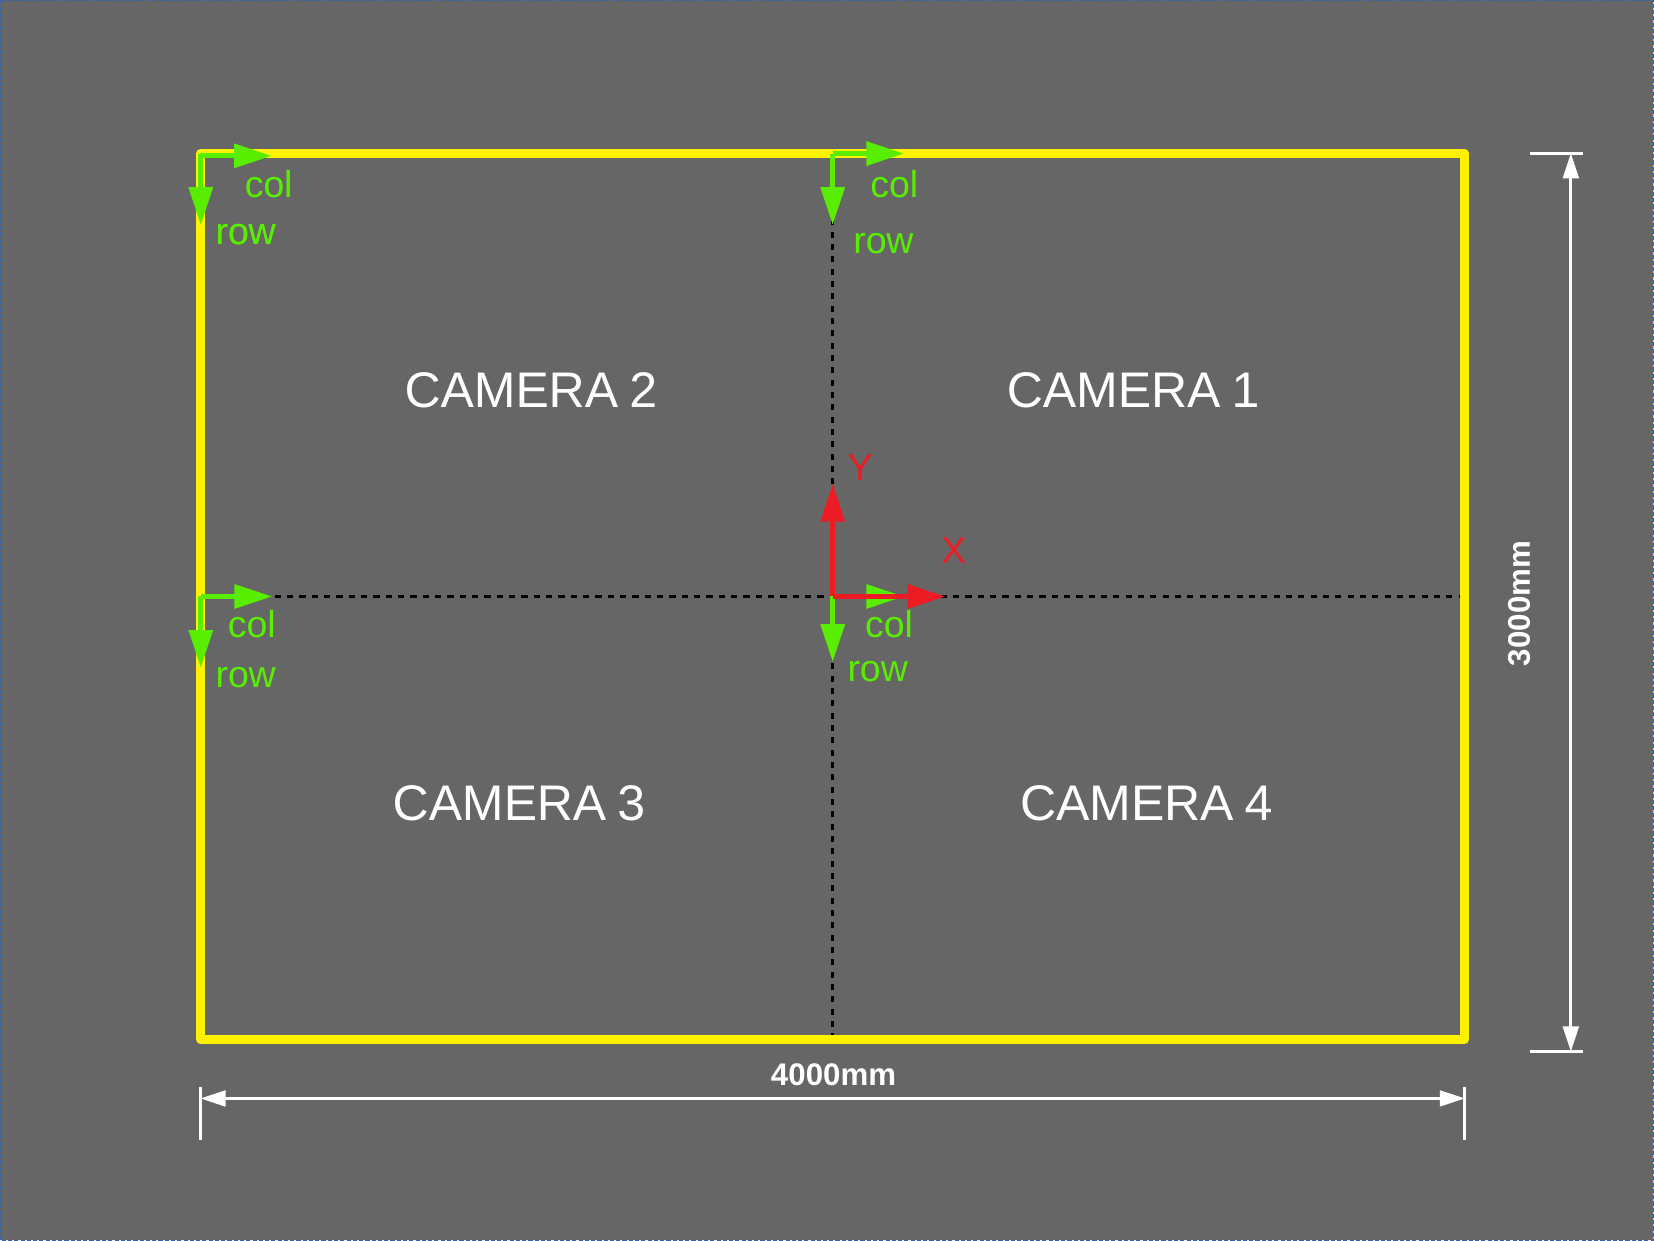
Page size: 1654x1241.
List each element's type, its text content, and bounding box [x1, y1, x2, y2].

text_box row [832, 640, 923, 697]
text_box col [850, 596, 928, 654]
text_box row [200, 203, 291, 260]
text_box col [855, 155, 934, 213]
text_box row [838, 212, 929, 270]
text_box Y [832, 439, 888, 497]
text_box col [213, 596, 291, 654]
text_box CAMERA 3 [377, 767, 661, 839]
text_box col [230, 155, 308, 213]
text_box X [926, 521, 982, 579]
text_box CAMERA 1 [992, 354, 1275, 426]
text_box [0, 0, 1654, 1241]
text_box CAMERA 2 [389, 354, 672, 426]
text_box CAMERA 4 [1005, 768, 1288, 839]
text_box row [200, 645, 291, 703]
